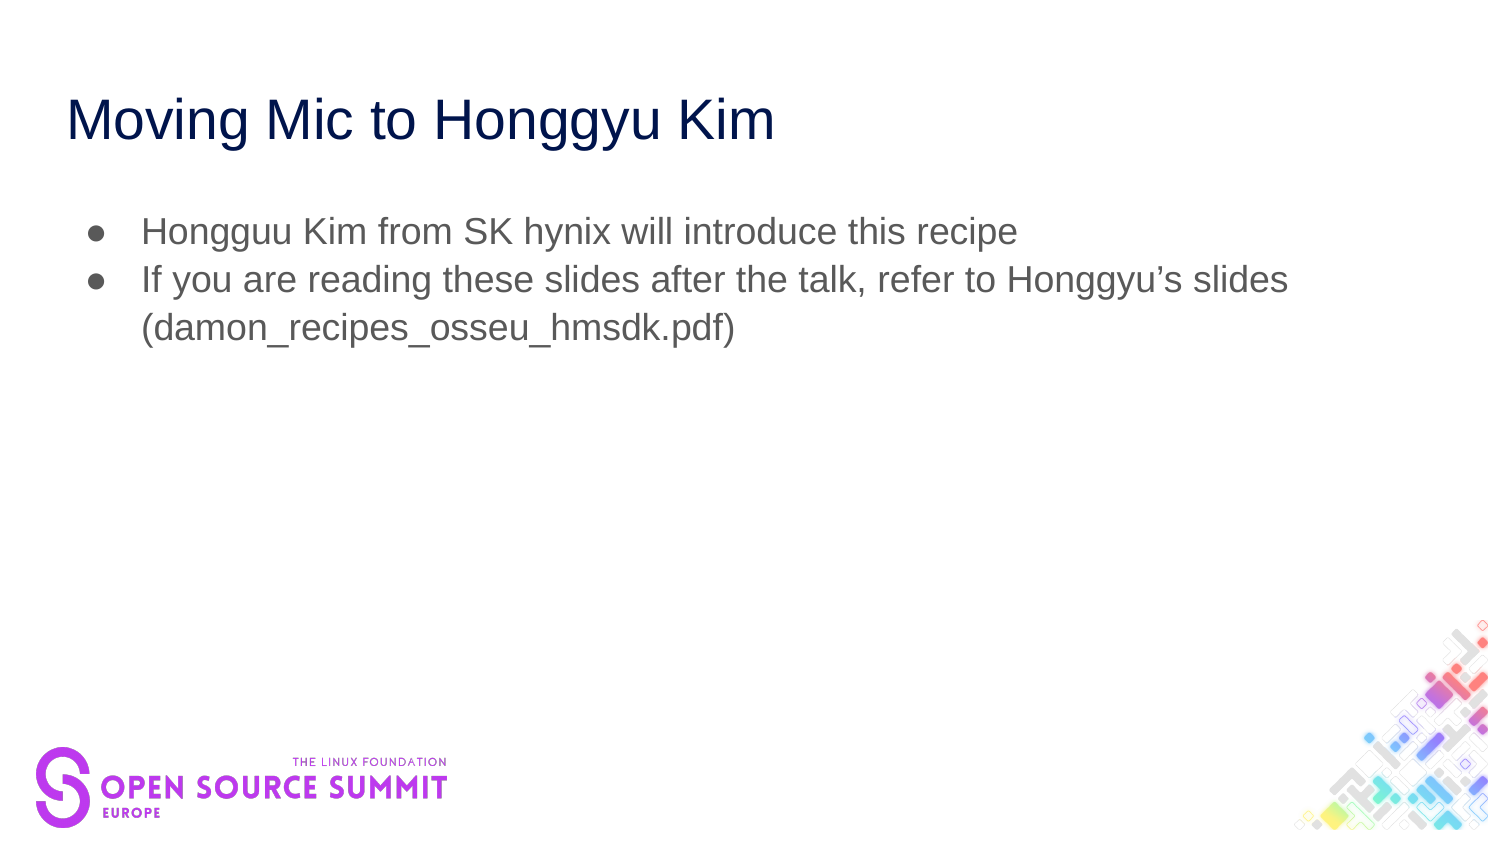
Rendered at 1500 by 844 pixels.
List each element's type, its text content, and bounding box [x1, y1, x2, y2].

picture [36, 747, 447, 828]
list Hongguu Kim from SK hynix will introduce this recipe If you are reading these slides after the talk, refer to Honggyu’s slides (damon_recipes_osseu_hmsdk.pdf) [51, 189, 1449, 734]
title Moving Mic to Honggyu Kim [51, 72, 1449, 167]
picture [1294, 620, 1488, 830]
